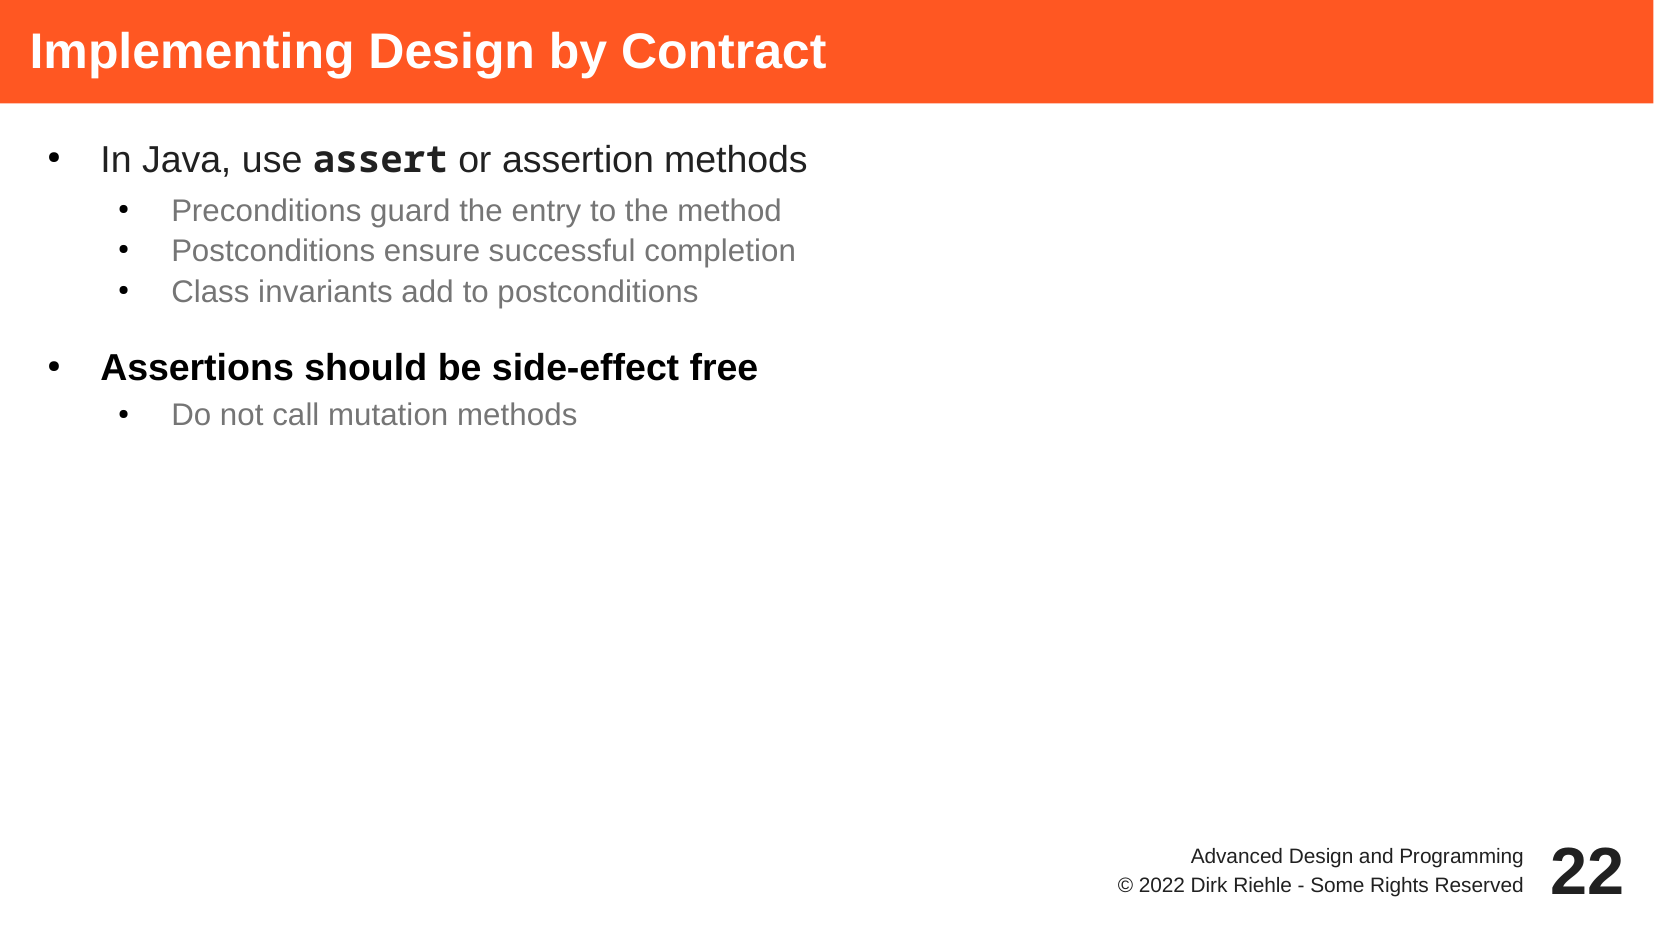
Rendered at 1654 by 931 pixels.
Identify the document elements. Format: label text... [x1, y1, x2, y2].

title Implementing Design by Contract [0, 0, 1654, 104]
list In Java, use assert or assertion methods Preconditions guard the entry to the method Postconditions ensure successful completion Class invariants add to postconditions Assertions should be side-effect free Do not call mutation methods [29, 132, 1625, 813]
